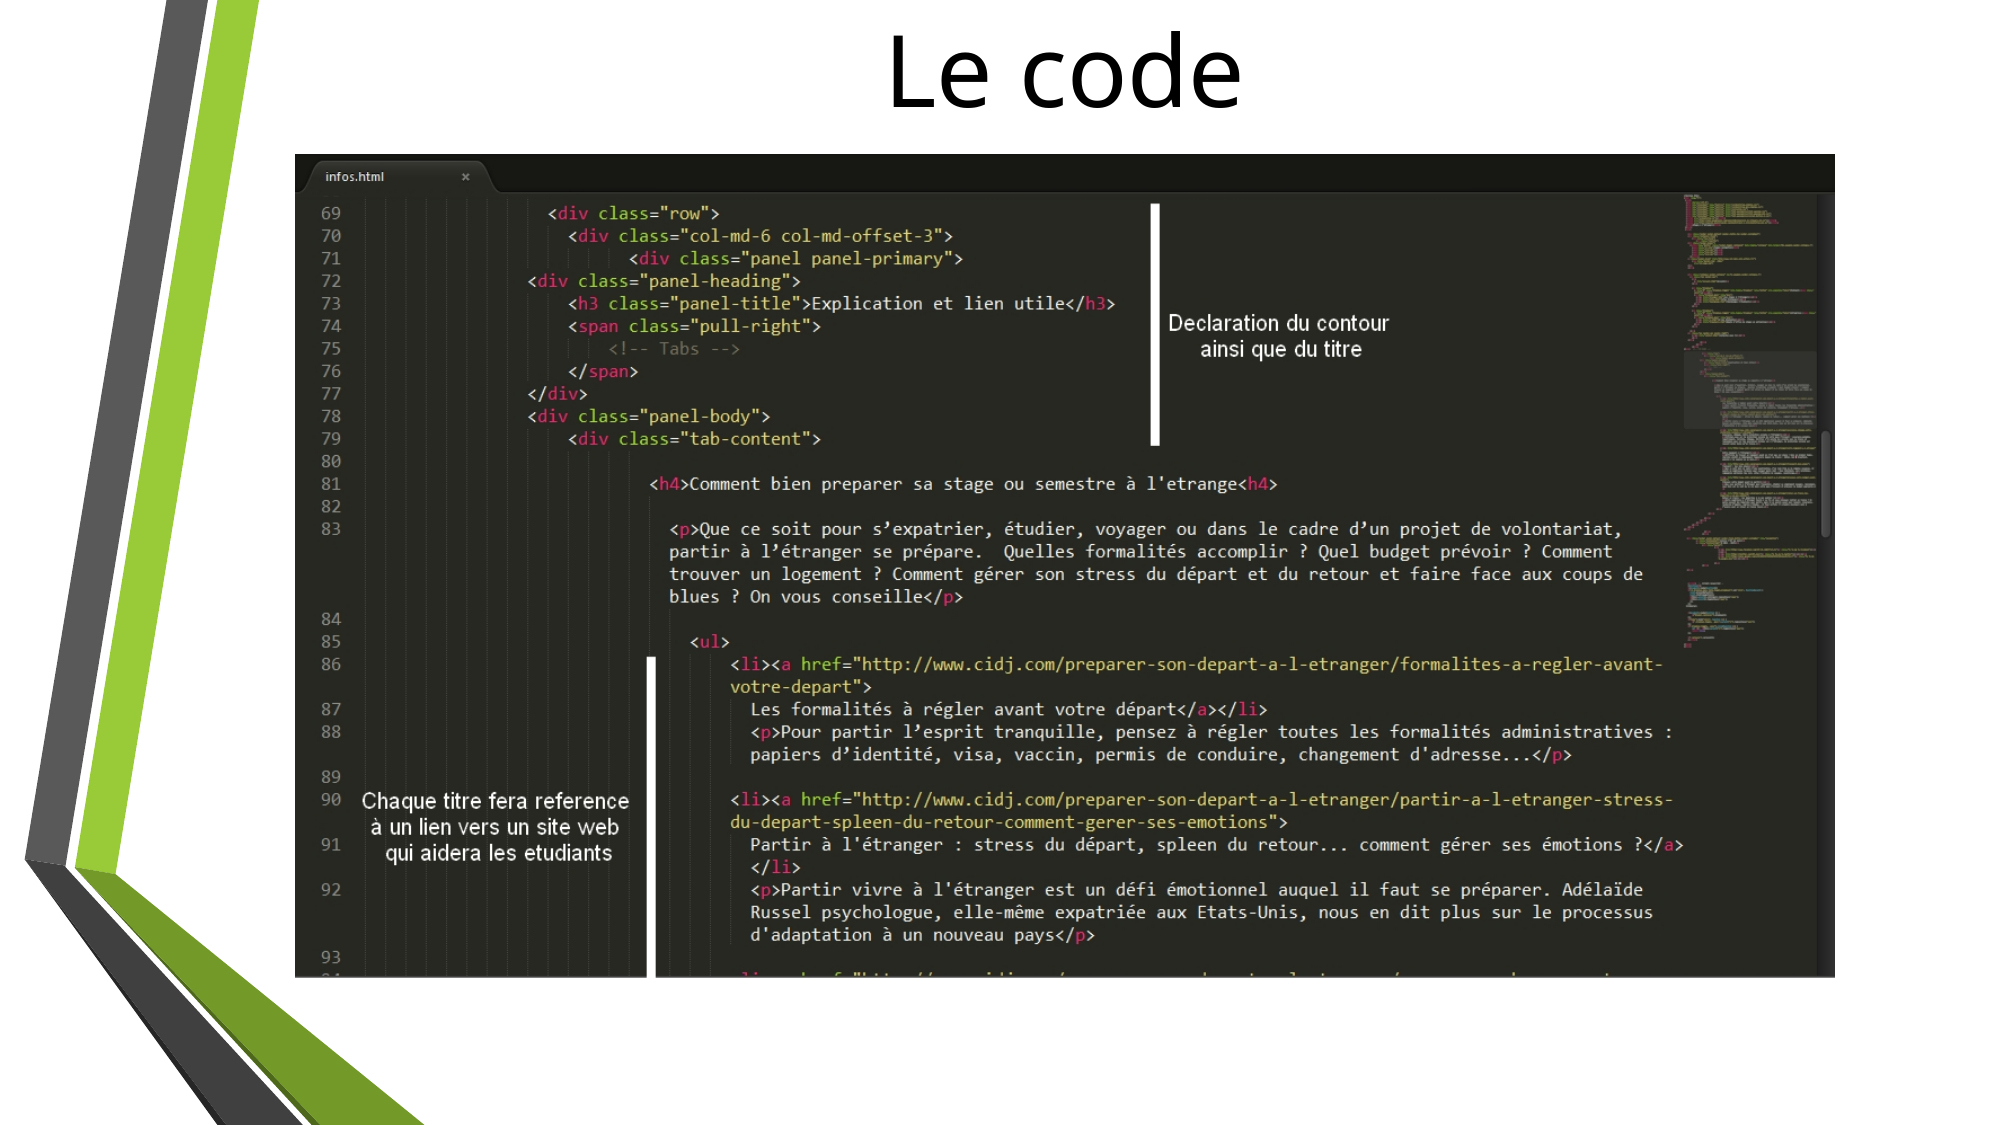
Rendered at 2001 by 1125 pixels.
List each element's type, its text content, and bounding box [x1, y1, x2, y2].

title Le code [546, 0, 1584, 125]
picture [295, 154, 1835, 978]
